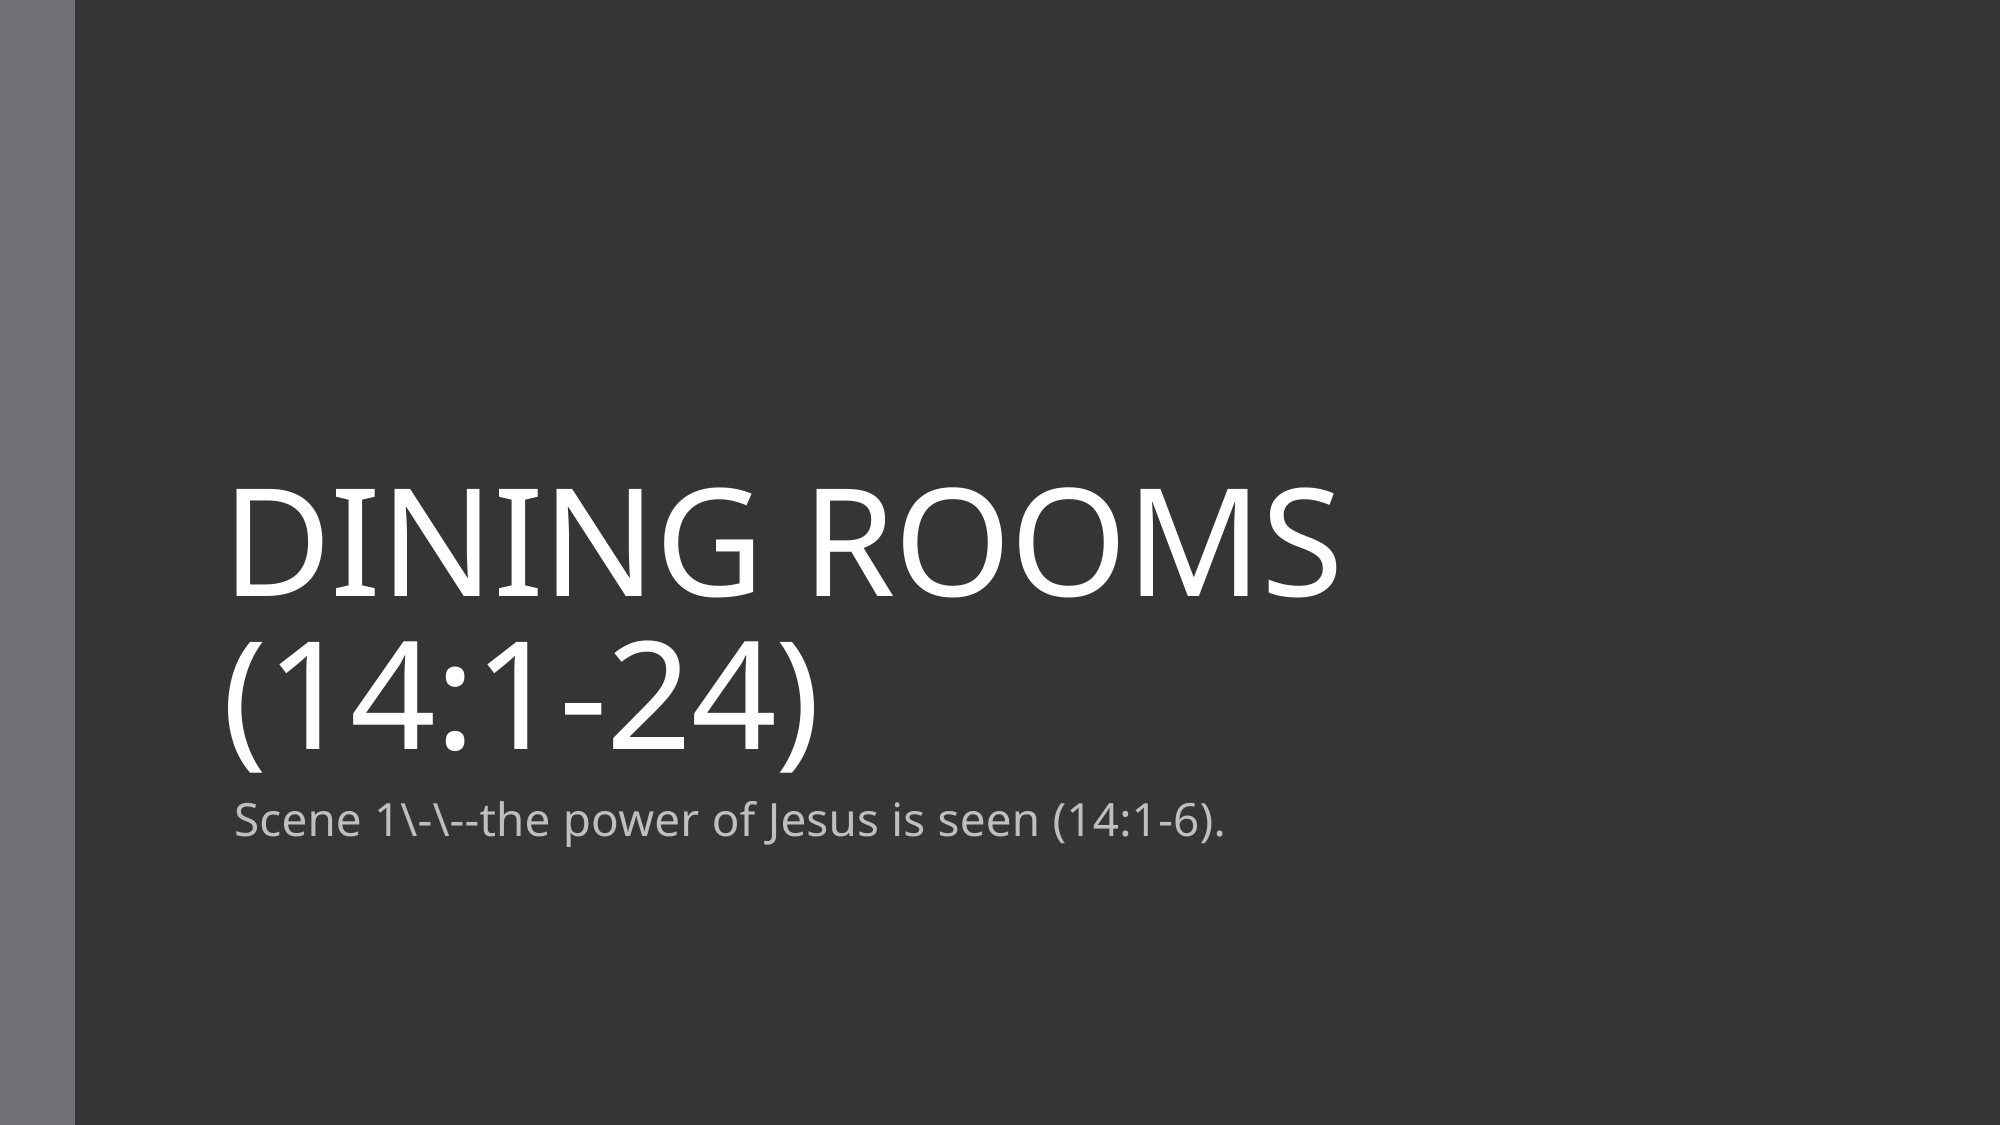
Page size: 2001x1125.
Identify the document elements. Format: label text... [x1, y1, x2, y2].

title DINING ROOMS (14:1-24) [206, 124, 1752, 787]
subtitle Scene 1\-\--the power of Jesus is seen (14:1-6). [206, 787, 1752, 1066]
